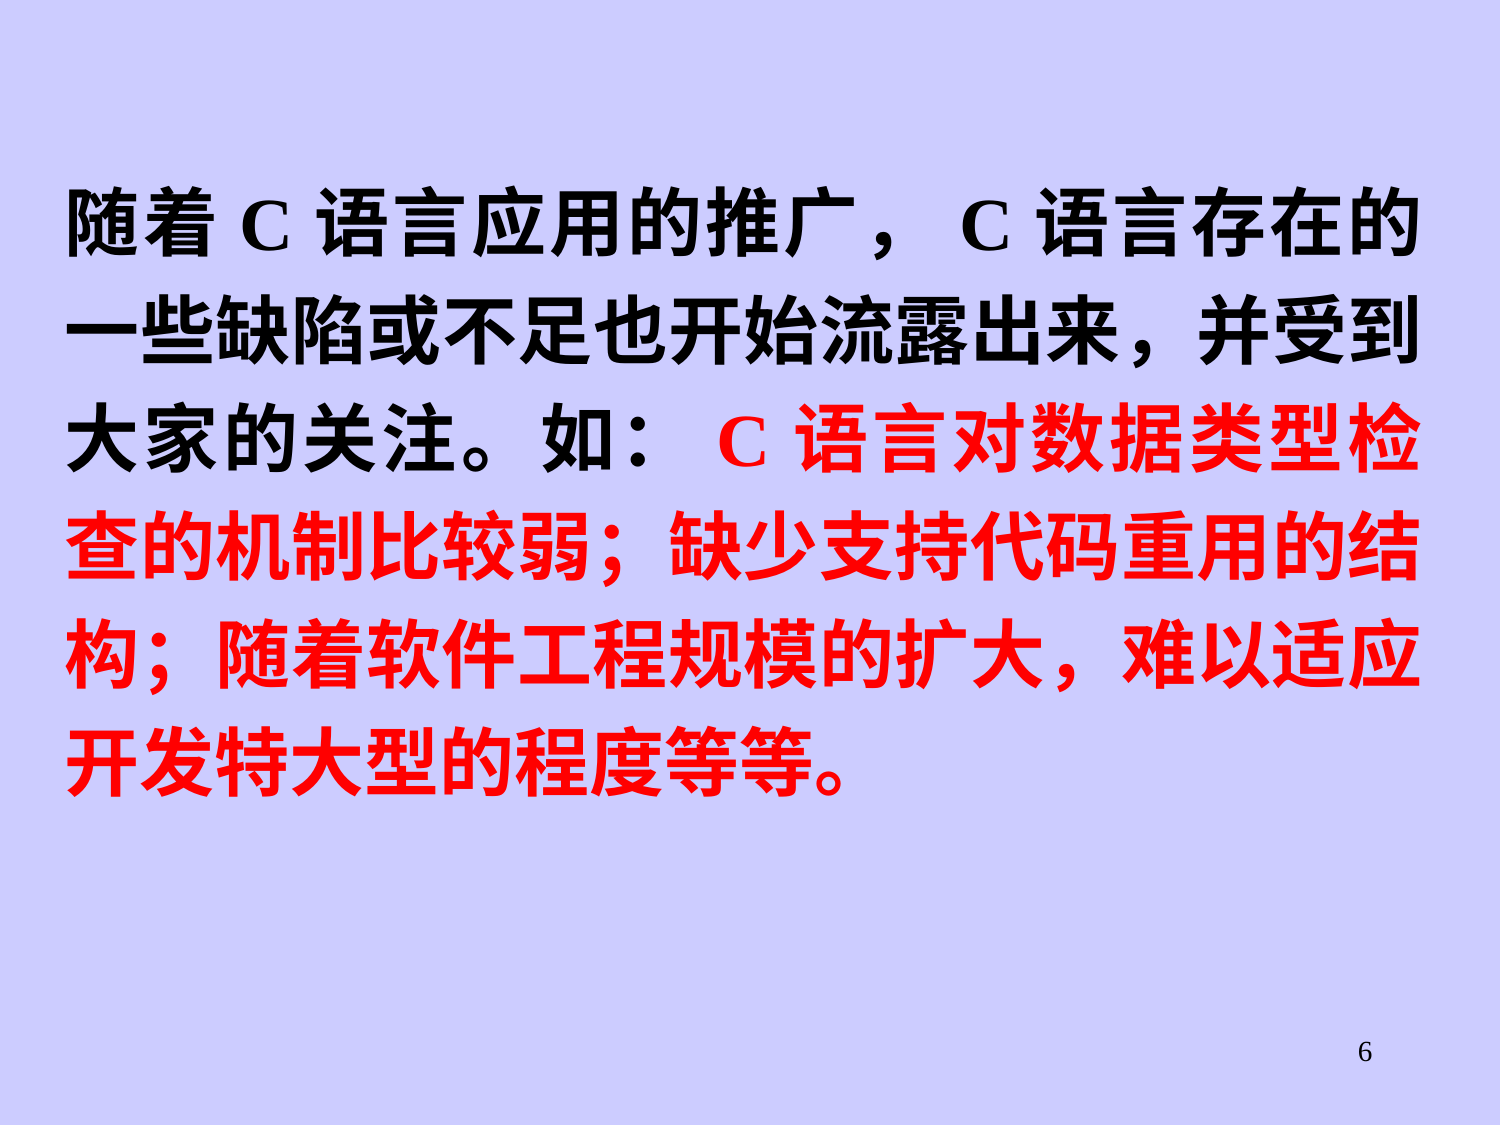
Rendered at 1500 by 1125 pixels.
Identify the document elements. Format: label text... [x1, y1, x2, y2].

text_box <编号> [1074, 1025, 1388, 1101]
text_box 随着C语言应用的推广，C语言存在的一些缺陷或不足也开始流露出来，并受到大家的关注。如：C语言对数据类型检查的机制比较弱；缺少支持代码重用的结构；随着软件工程规模的扩大，难以适应开发特大型的程度等等。 [49, 149, 1438, 814]
